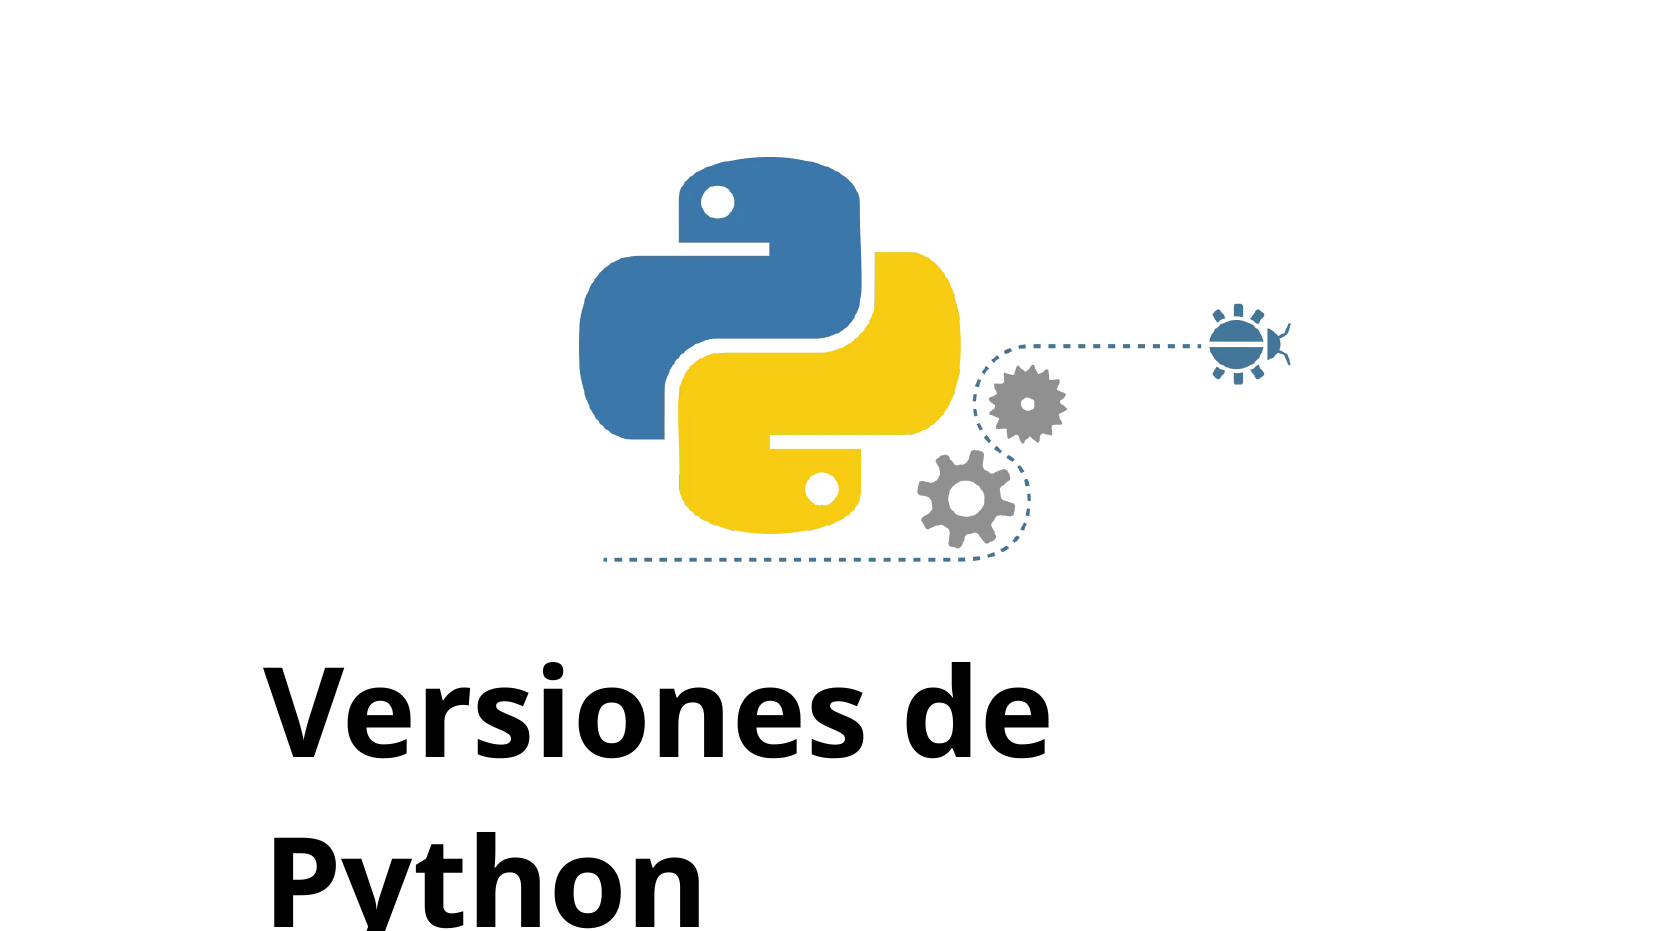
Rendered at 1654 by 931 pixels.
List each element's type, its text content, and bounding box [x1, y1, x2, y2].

text_box Versiones de Python [248, 616, 1469, 764]
picture [425, 101, 1445, 617]
